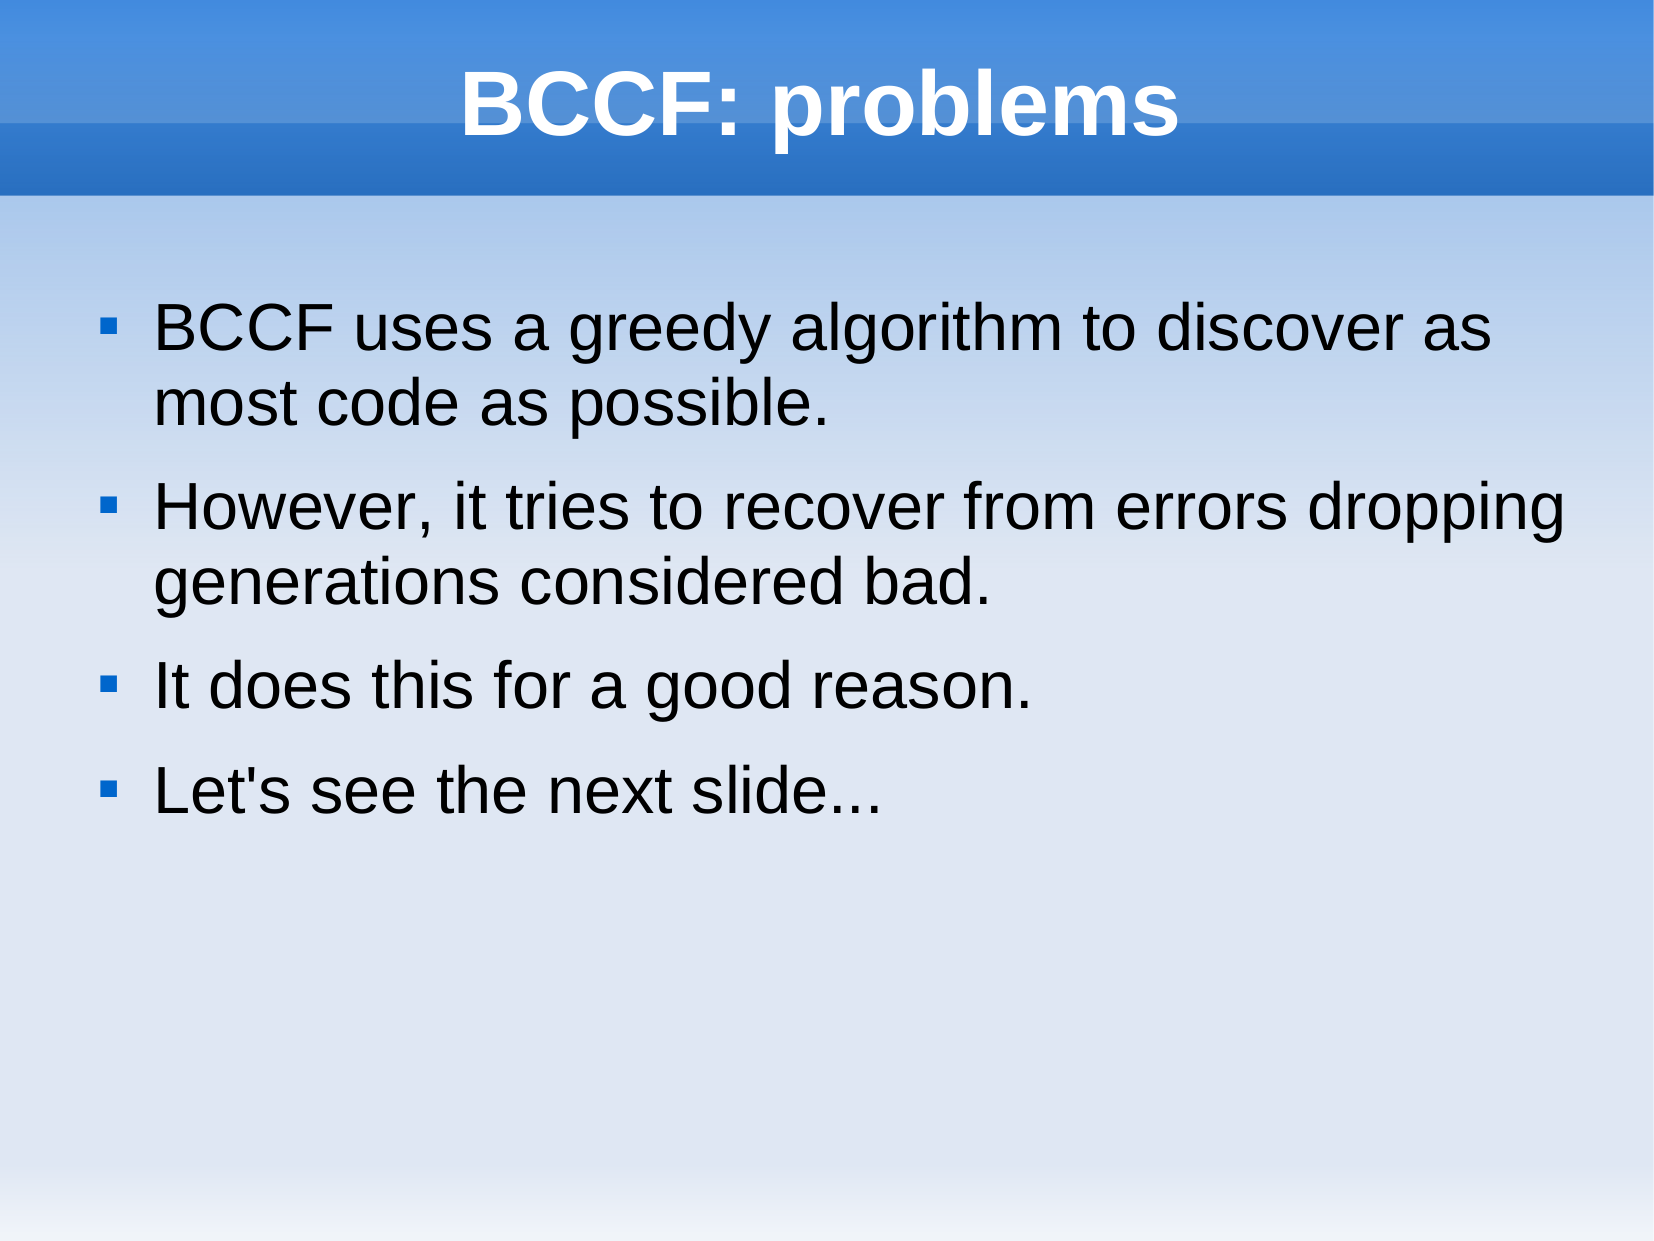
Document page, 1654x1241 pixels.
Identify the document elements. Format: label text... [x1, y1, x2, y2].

list BCCF uses a greedy algorithm to discover as most code as possible. However, it tries to recover from errors dropping generations considered bad. It does this for a good reason. Let's see the next slide... [82, 290, 1571, 1109]
title BCCF: problems [76, 0, 1565, 208]
picture [0, 0, 1654, 1241]
